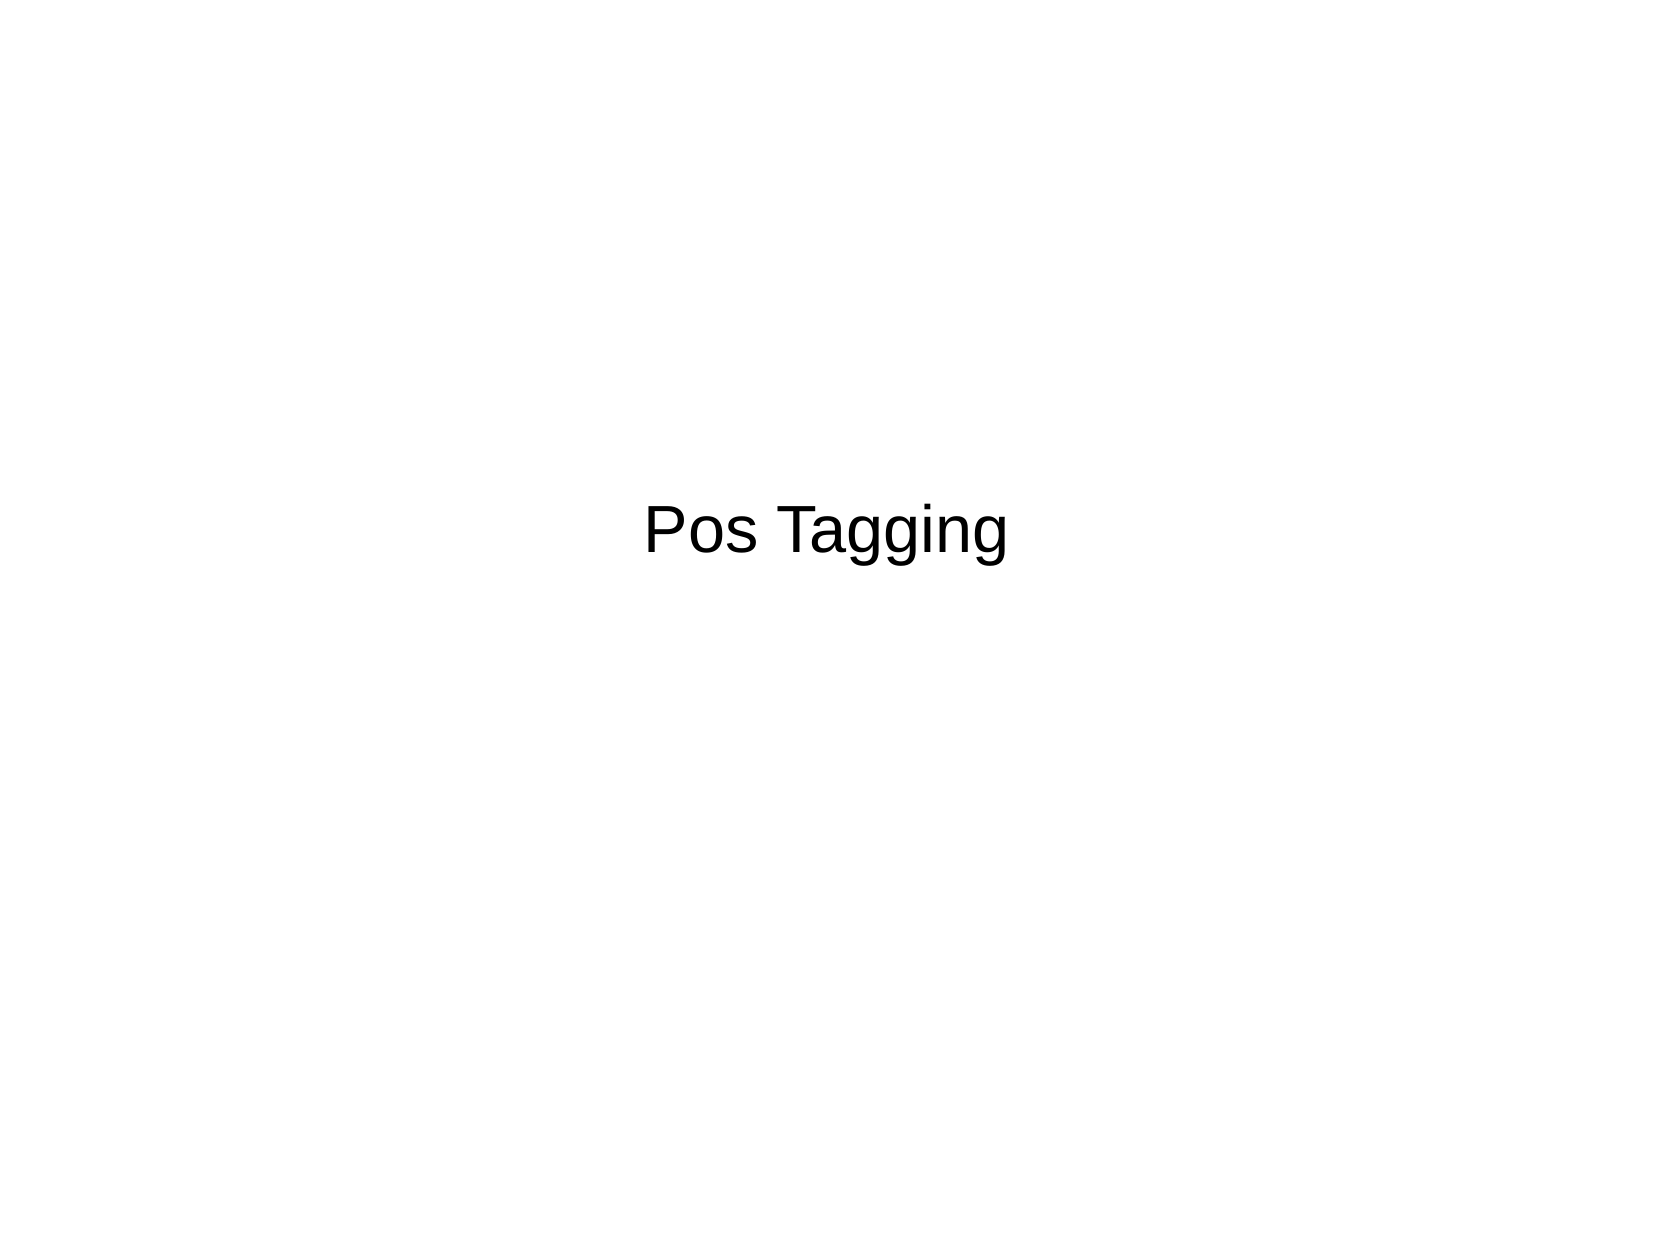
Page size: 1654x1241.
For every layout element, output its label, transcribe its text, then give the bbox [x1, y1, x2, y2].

subtitle Pos Tagging [82, 49, 1571, 1010]
